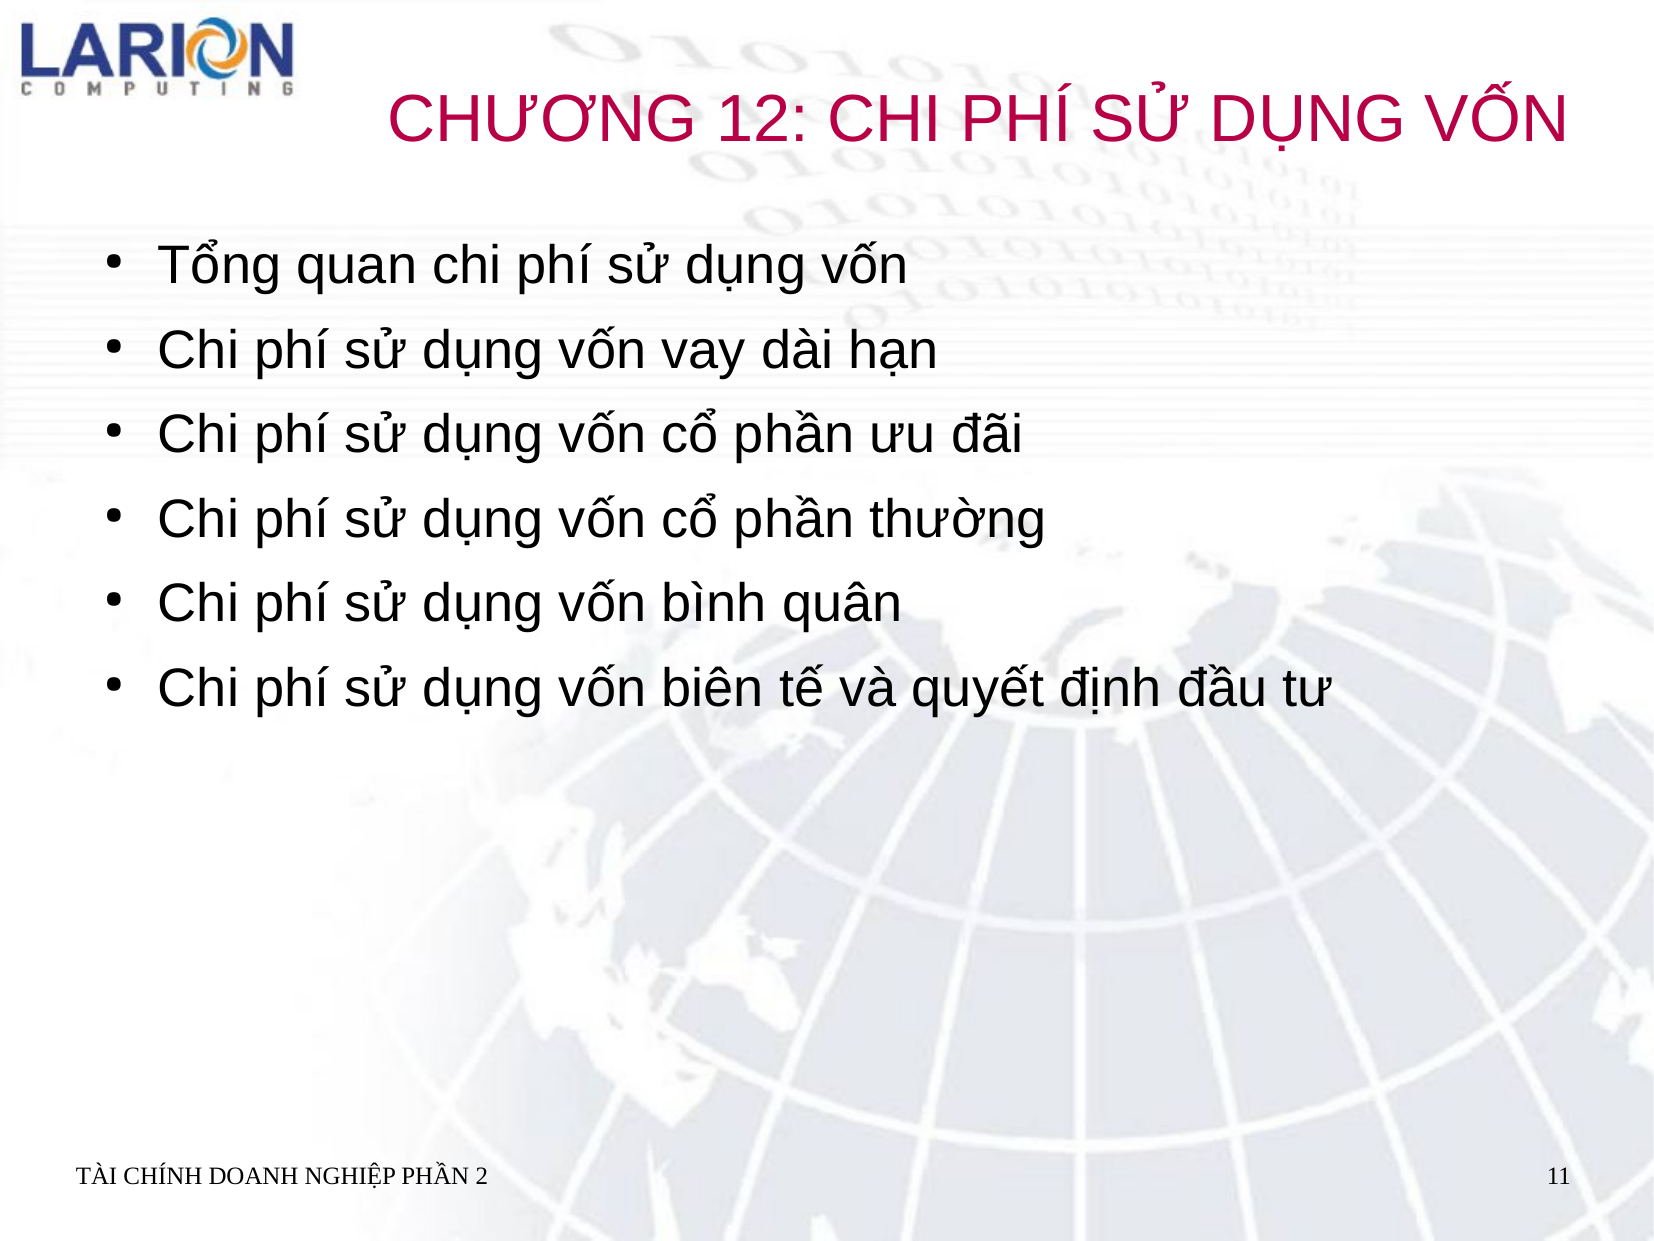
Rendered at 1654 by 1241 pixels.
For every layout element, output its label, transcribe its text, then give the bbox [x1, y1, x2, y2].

list Tổng quan chi phí sử dụng vốn Chi phí sử dụng vốn vay dài hạn Chi phí sử dụng vốn cổ phần ưu đãi Chi phí sử dụng vốn cổ phần thường Chi phí sử dụng vốn bình quân Chi phí sử dụng vốn biên tế và quyết định đầu tư [86, 234, 1576, 1039]
title CHƯƠNG 12: CHI PHÍ SỬ DỤNG VỐN [300, 49, 1571, 188]
picture [0, 0, 1654, 1241]
